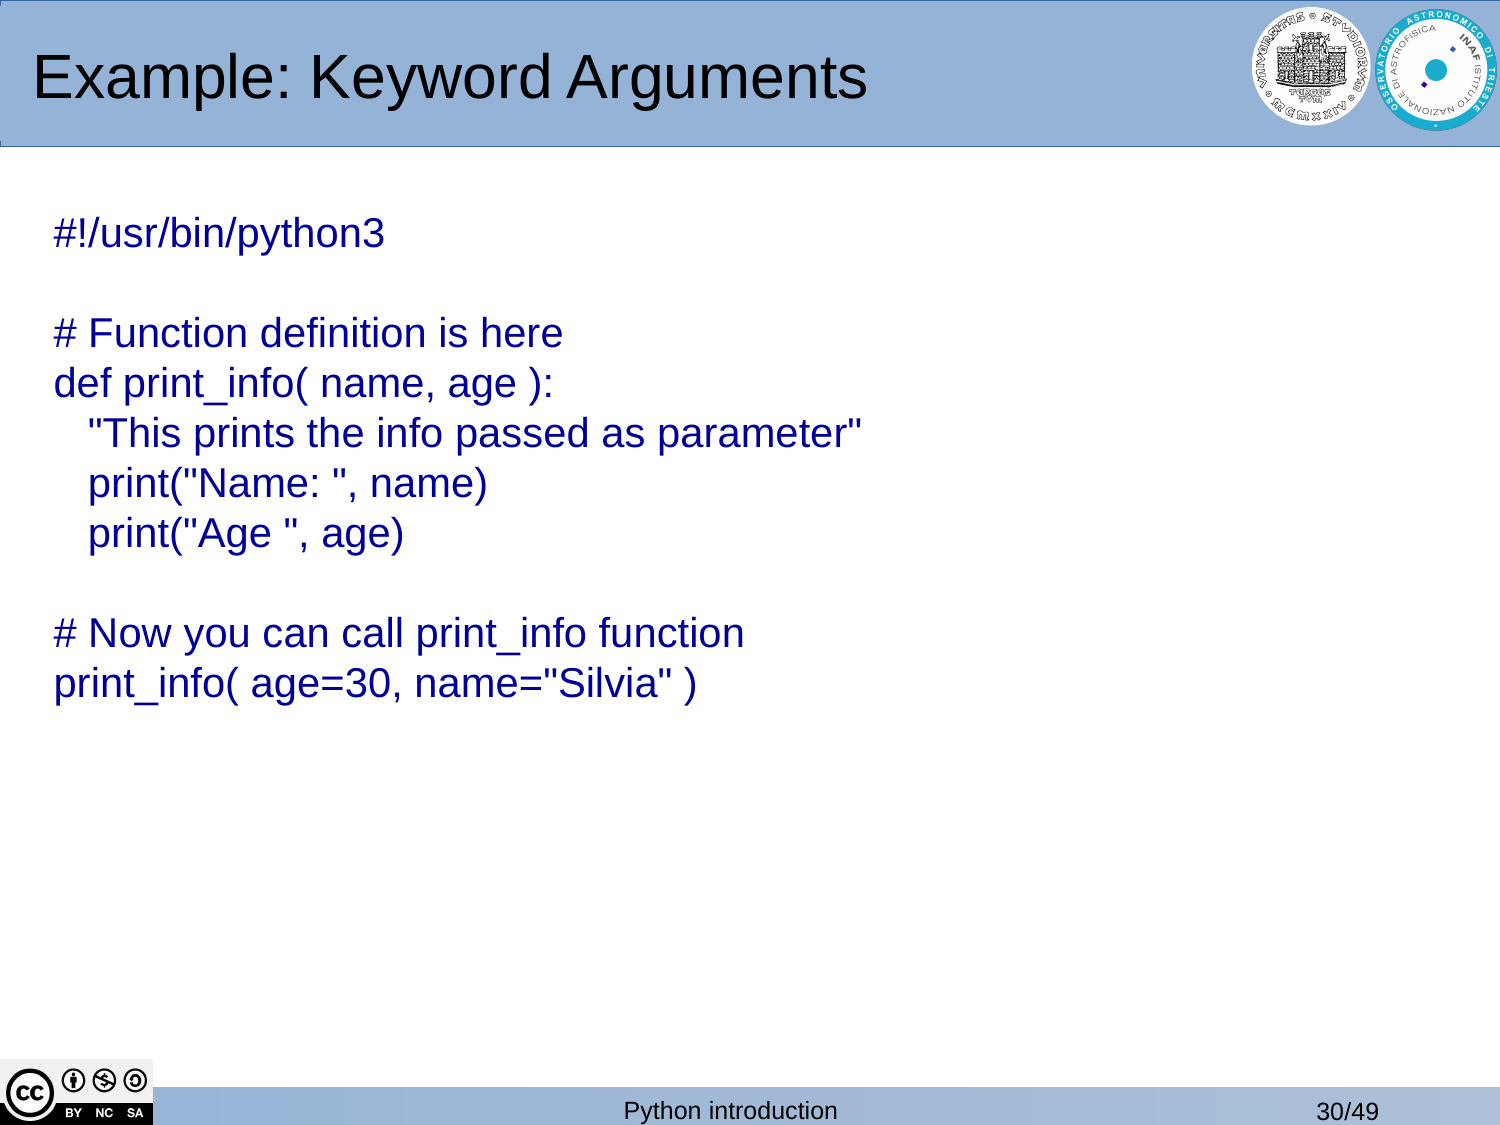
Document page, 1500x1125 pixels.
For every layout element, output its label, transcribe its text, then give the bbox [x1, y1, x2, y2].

text_box Example: Keyword Arguments [0, 5, 1243, 141]
picture [1252, 0, 1500, 156]
list #!/usr/bin/python3 # Function definition is here def print_info( name, age ): "This prints the info passed as parameter" print("Name: ", name) print("Age ", age) # Now you can call print_info function print_info( age=30, name="Silvia" ) [38, 198, 1500, 1075]
picture [0, 1059, 153, 1125]
